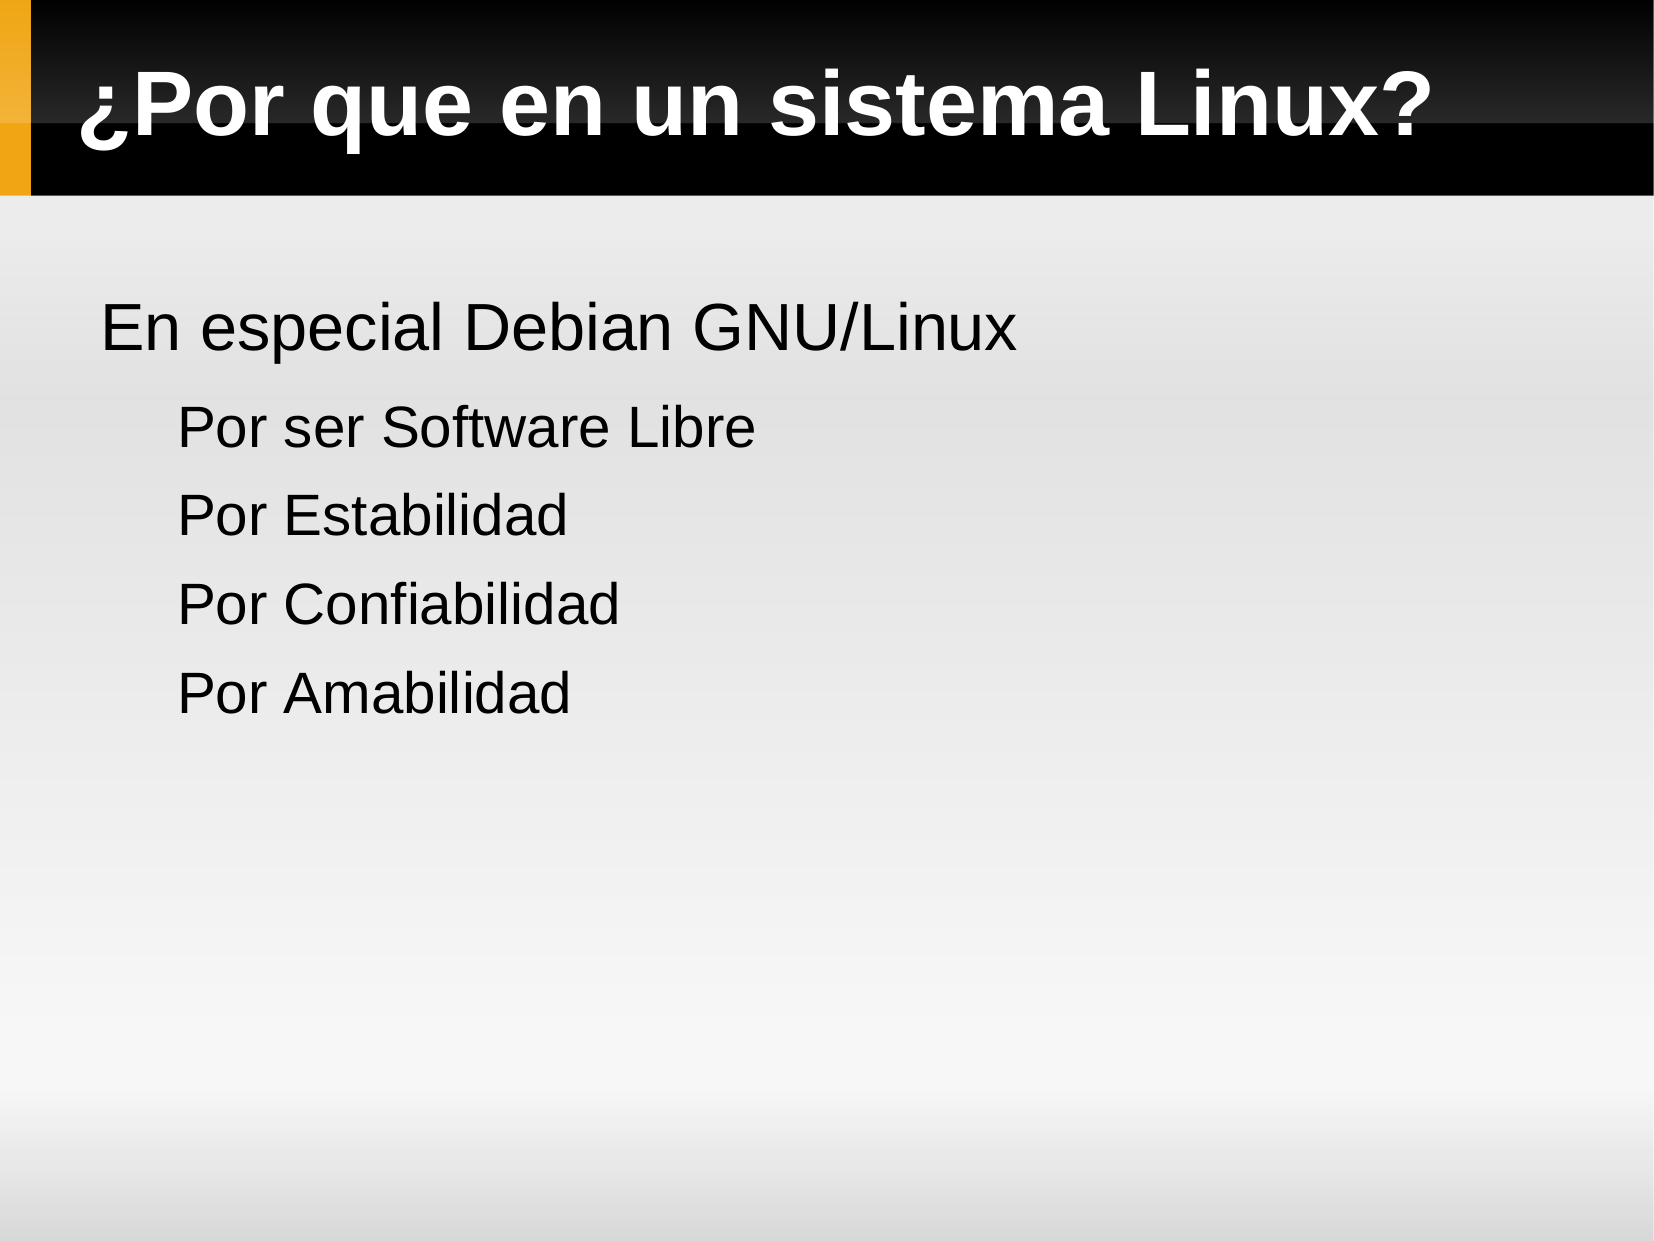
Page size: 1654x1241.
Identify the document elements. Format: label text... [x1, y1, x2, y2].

list En especial Debian GNU/Linux Por ser Software Libre Por Estabilidad Por Confiabilidad Por Amabilidad [82, 290, 1571, 1094]
picture [0, 0, 1654, 1241]
title ¿Por que en un sistema Linux? [76, 7, 1565, 200]
